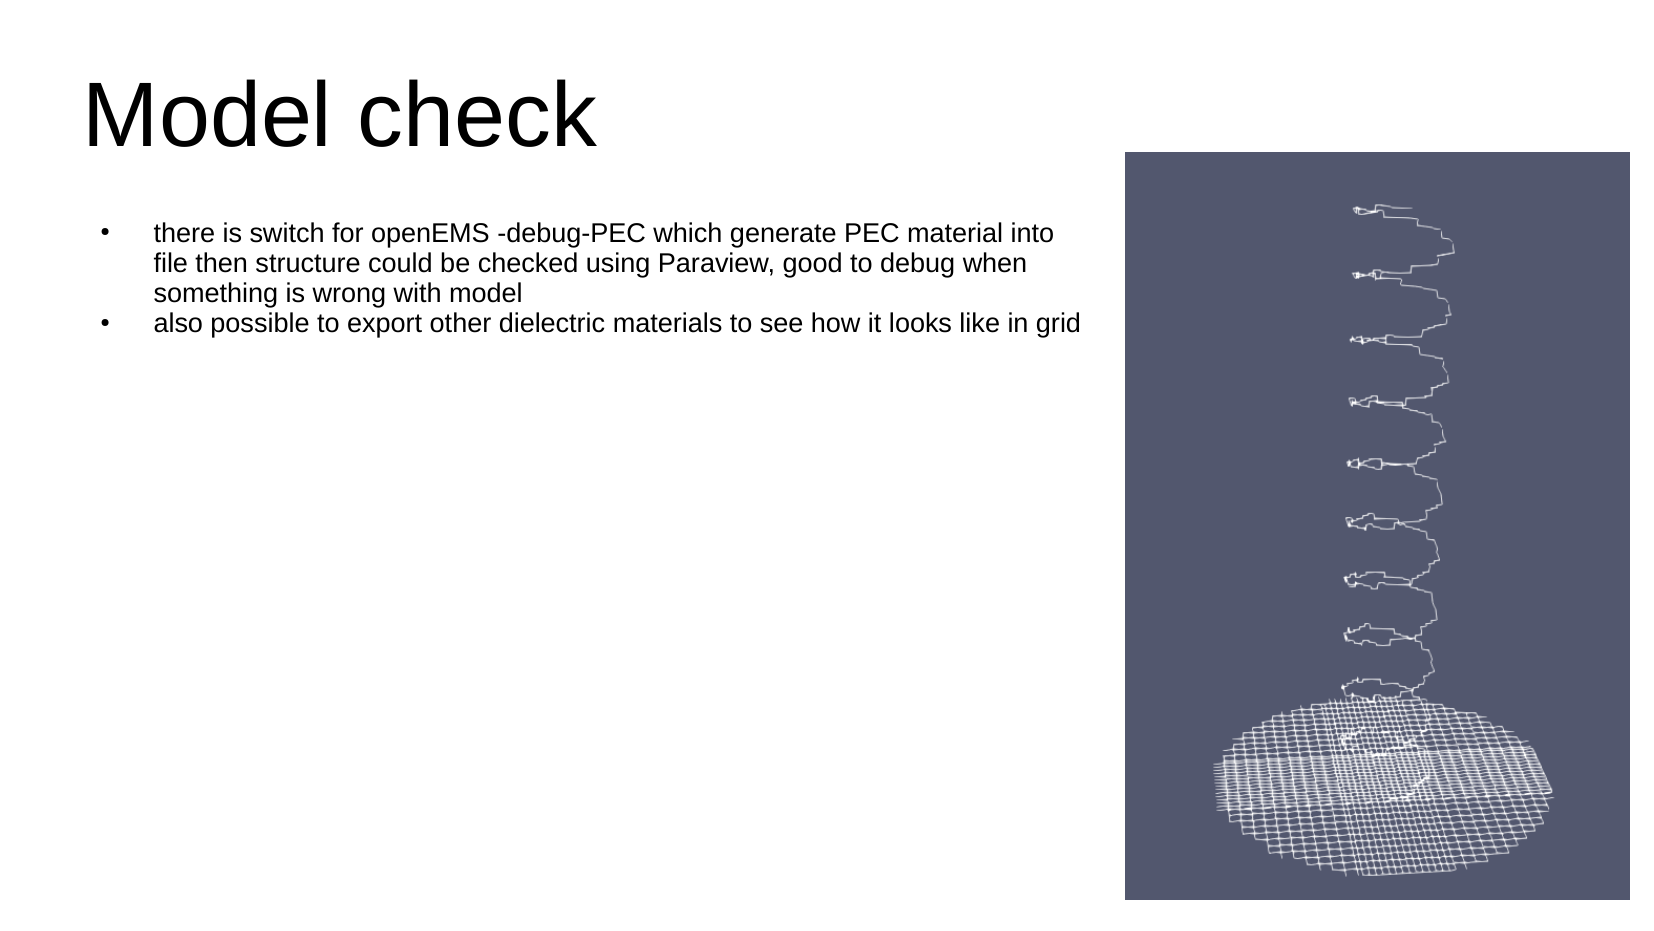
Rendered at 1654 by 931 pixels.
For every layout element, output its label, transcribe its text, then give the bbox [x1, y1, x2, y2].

title Model check [82, 37, 1571, 193]
picture [1125, 152, 1630, 901]
list there is switch for openEMS -debug-PEC which generate PEC material into file then structure could be checked using Paraview, good to debug when something is wrong with model also possible to export other dielectric materials to see how it looks like in grid [82, 217, 1088, 758]
